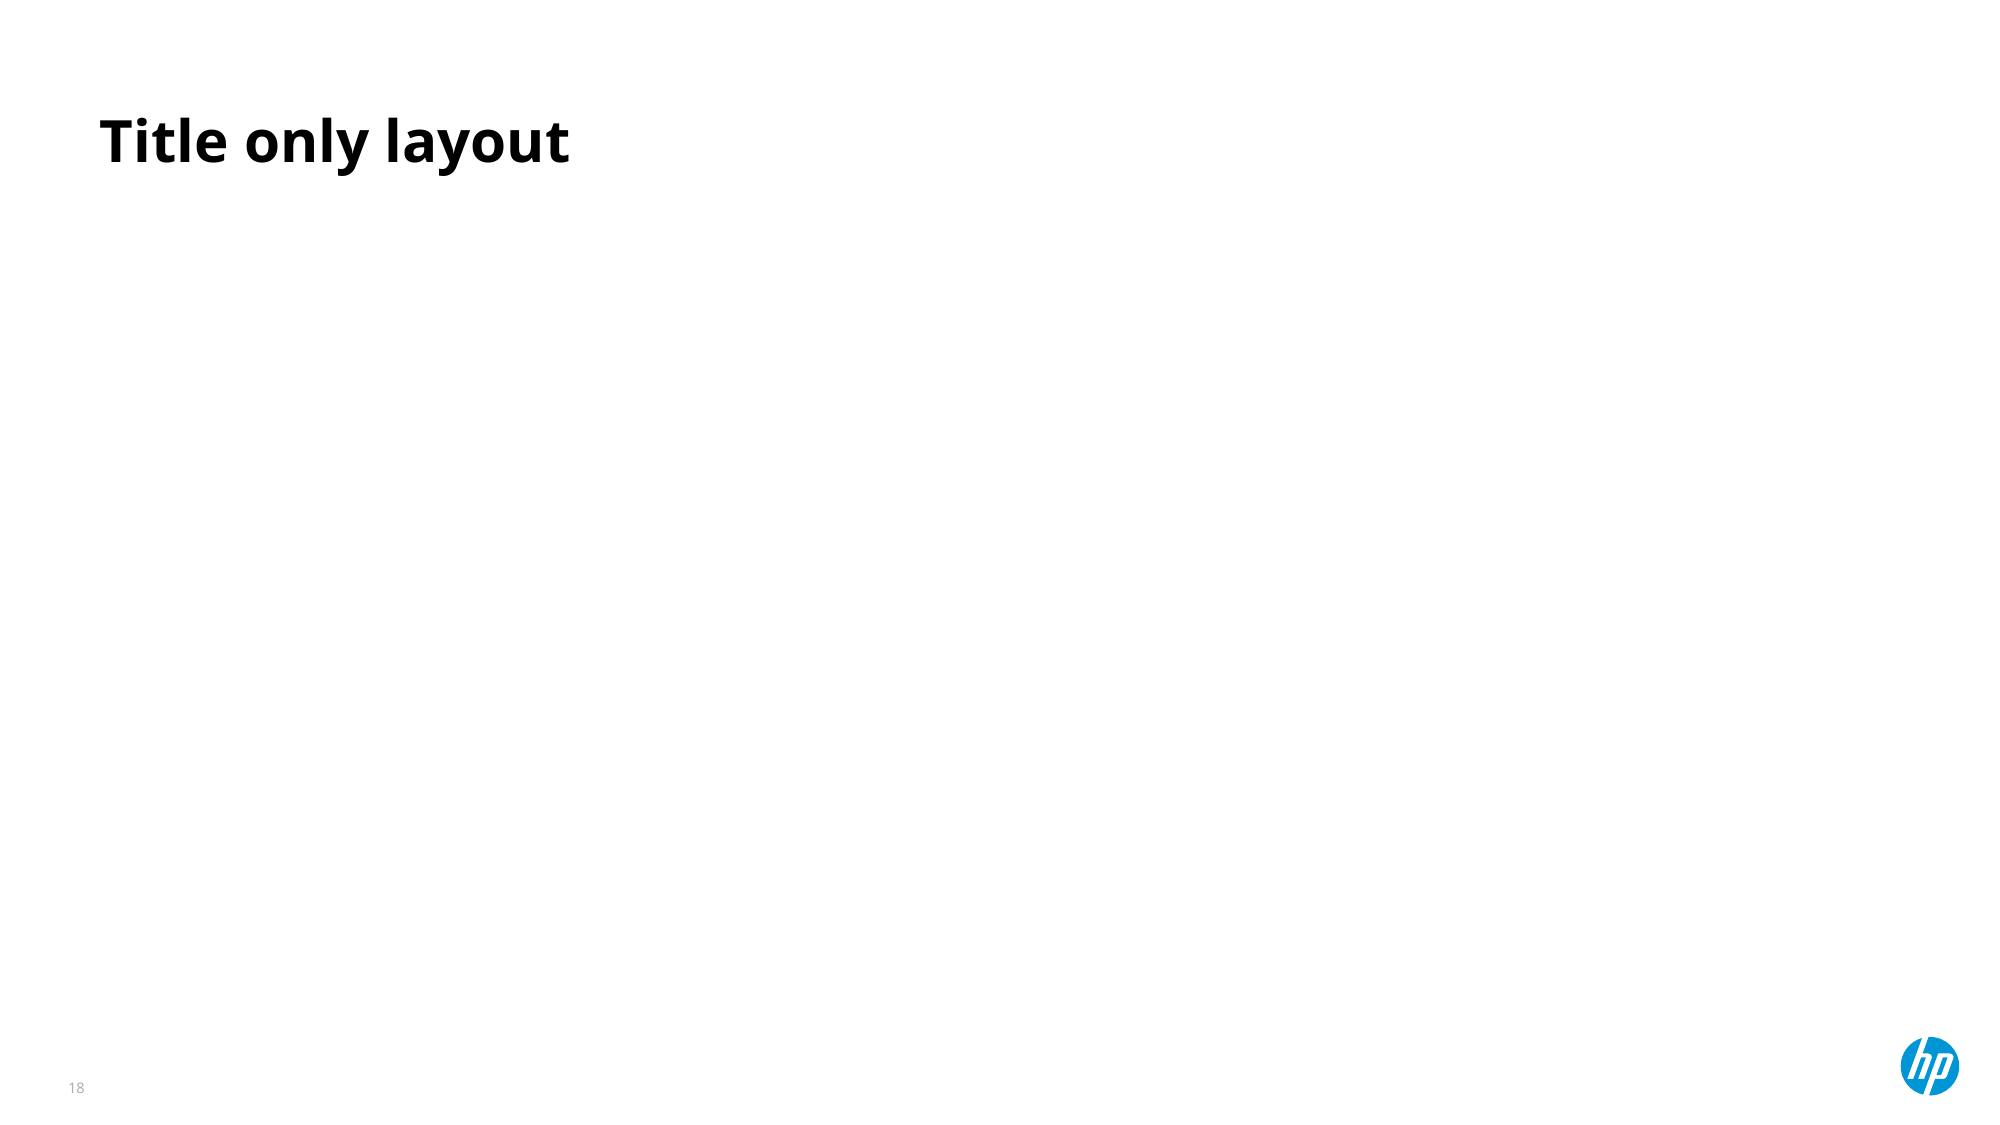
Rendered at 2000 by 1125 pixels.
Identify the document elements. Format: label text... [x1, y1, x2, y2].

slide_number <number> [34, 1062, 85, 1099]
title Title only layout [99, 50, 1900, 175]
